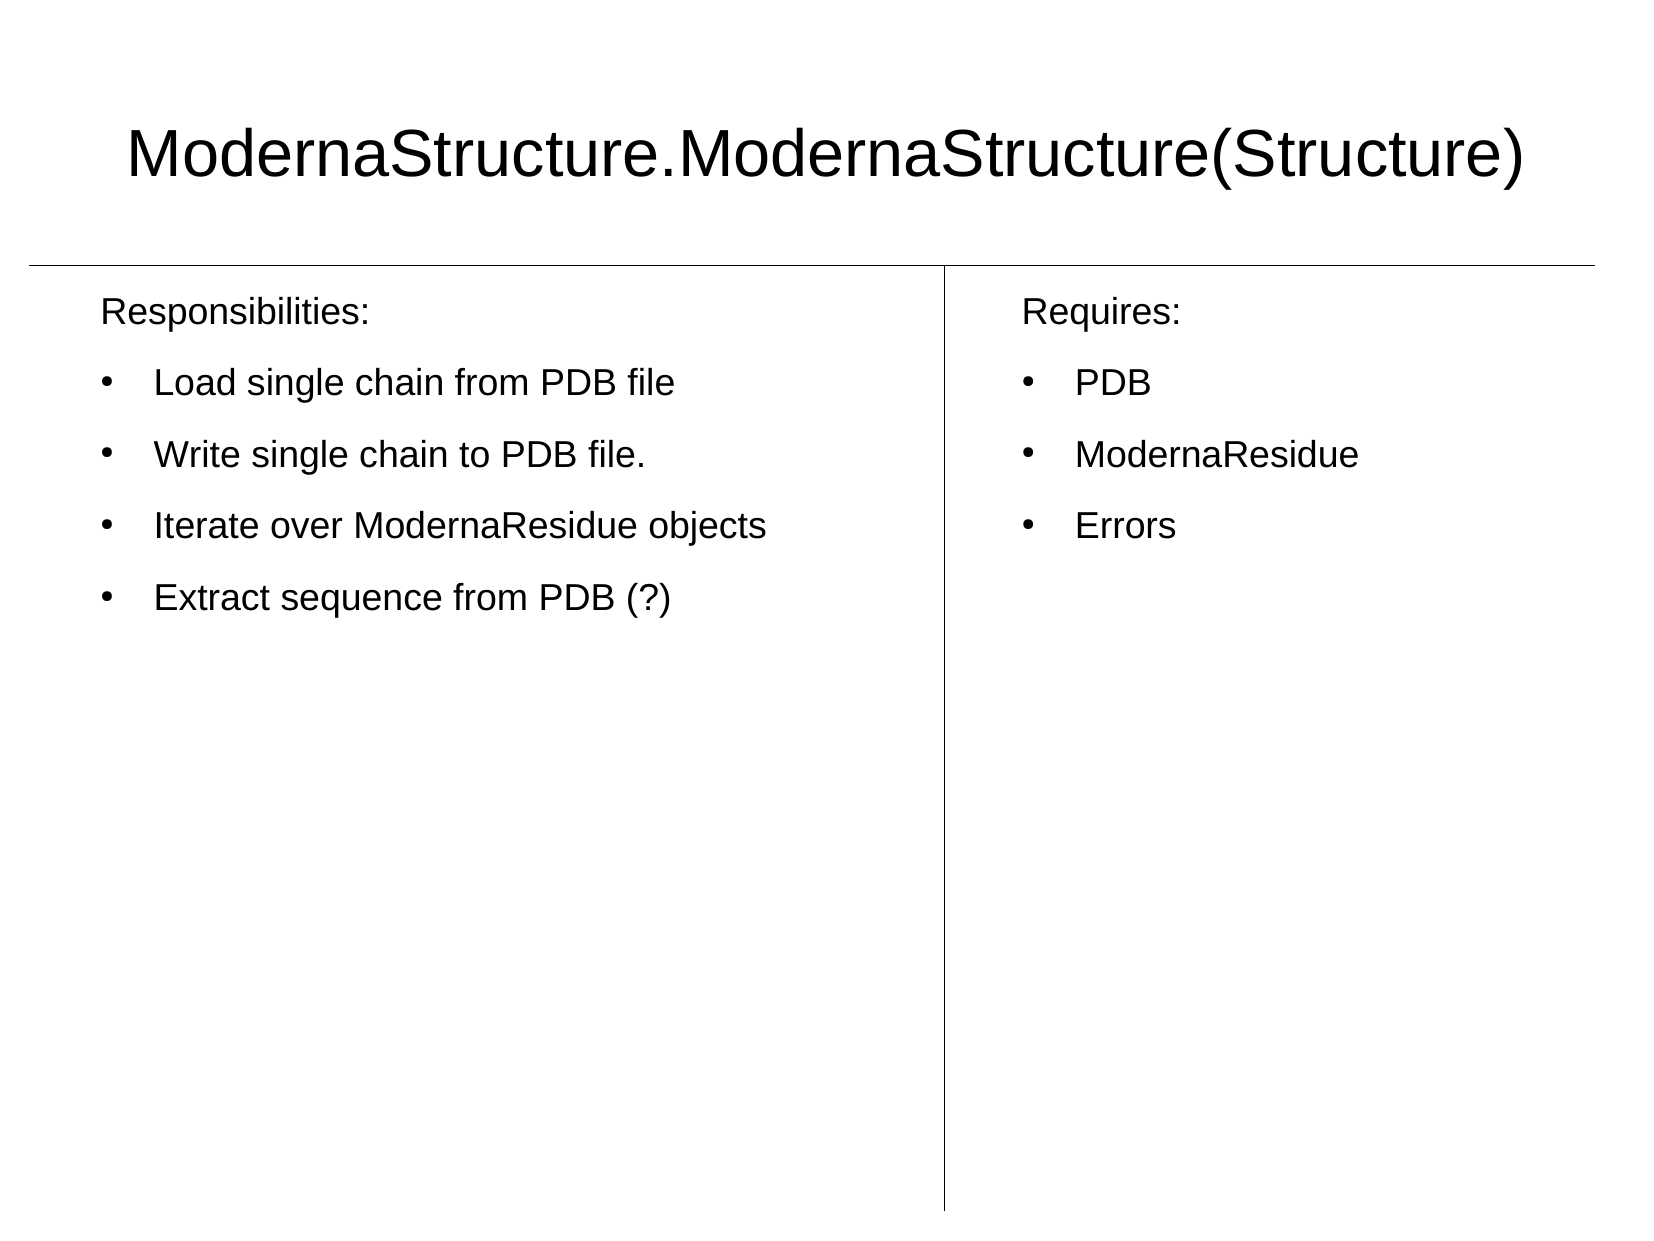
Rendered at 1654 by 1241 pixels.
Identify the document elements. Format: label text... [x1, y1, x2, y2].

list Responsibilities: Load single chain from PDB file Write single chain to PDB file. Iterate over ModernaResidue objects Extract sequence from PDB (?) [82, 290, 886, 1094]
title ModernaStructure.ModernaStructure(Structure) [29, 49, 1625, 257]
list Requires: PDB ModernaResidue Errors [1003, 290, 1572, 1094]
